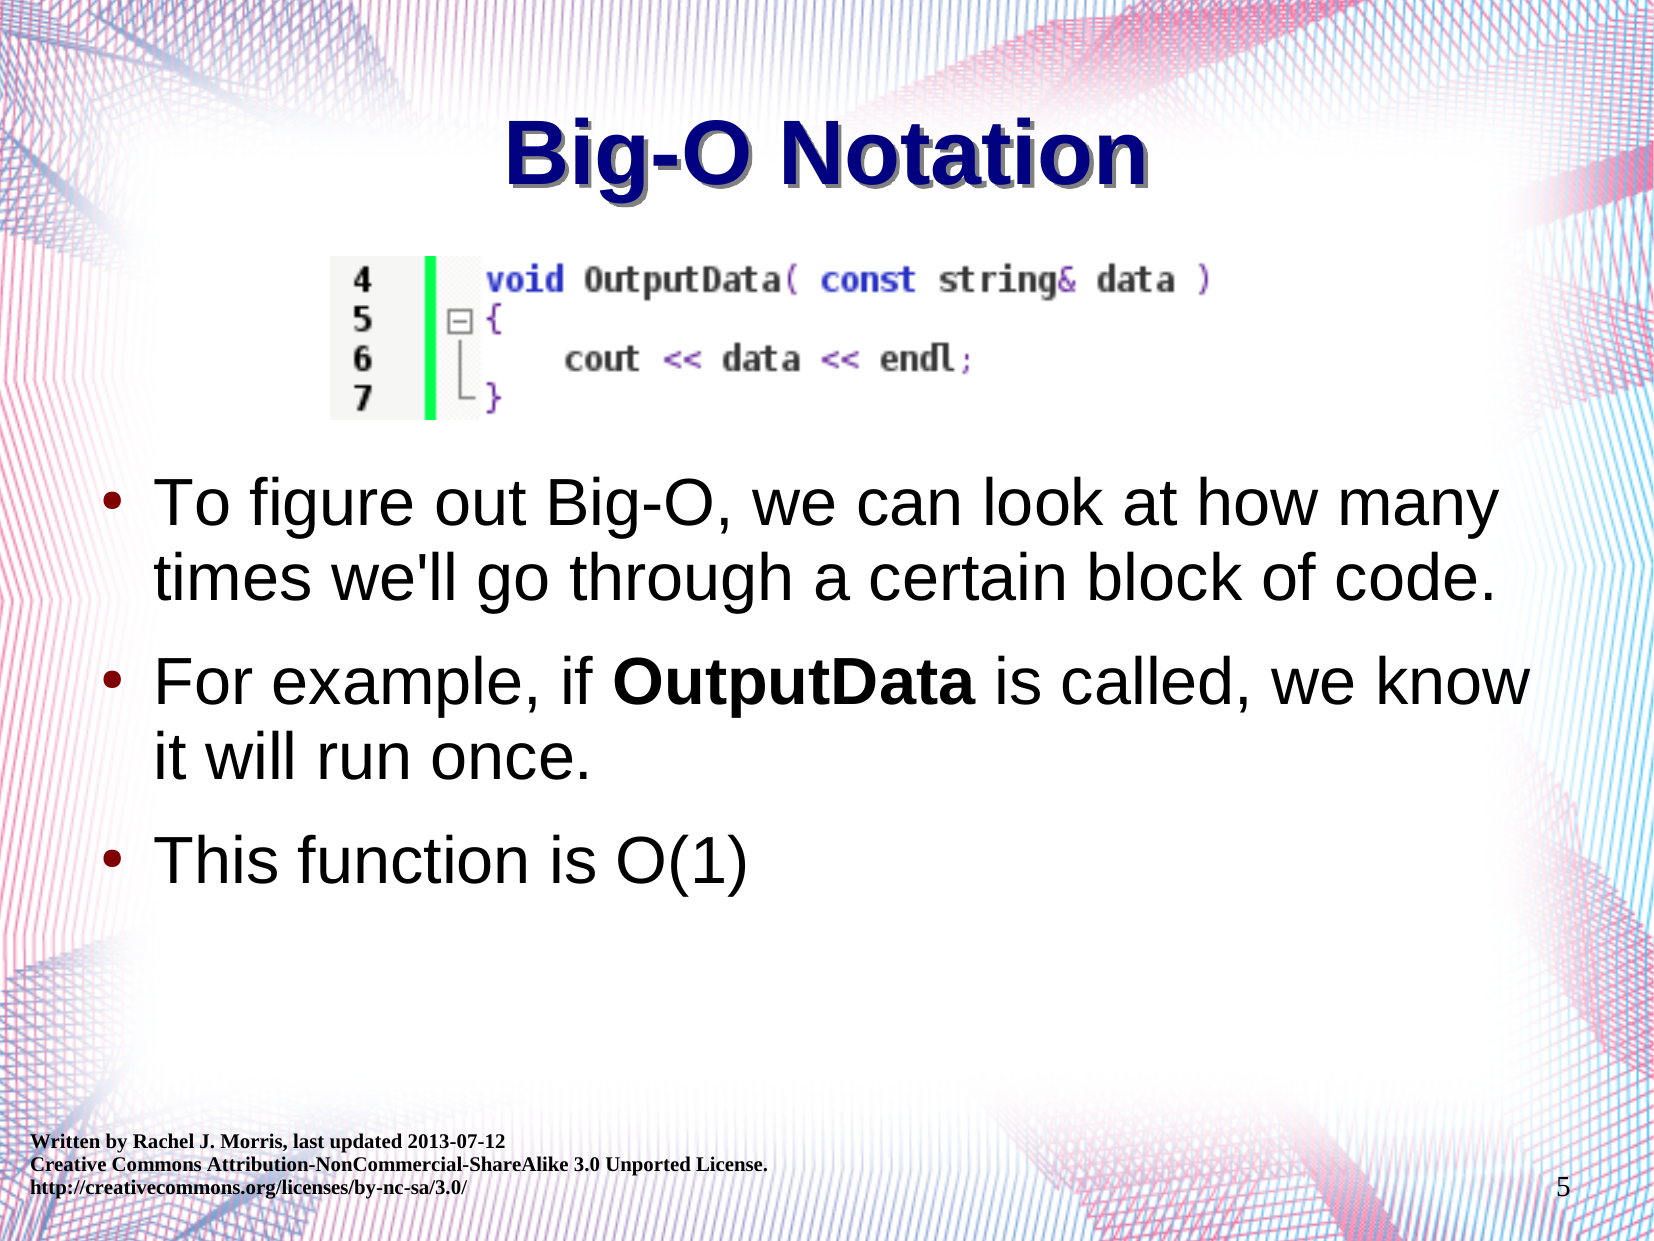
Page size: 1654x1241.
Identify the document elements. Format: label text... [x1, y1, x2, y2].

title Big-O Notation [82, 49, 1571, 257]
list To figure out Big-O, we can look at how many times we'll go through a certain block of code. For example, if OutputData is called, we know it will run once. This function is O(1) [82, 465, 1571, 1010]
picture [0, 0, 1654, 1241]
